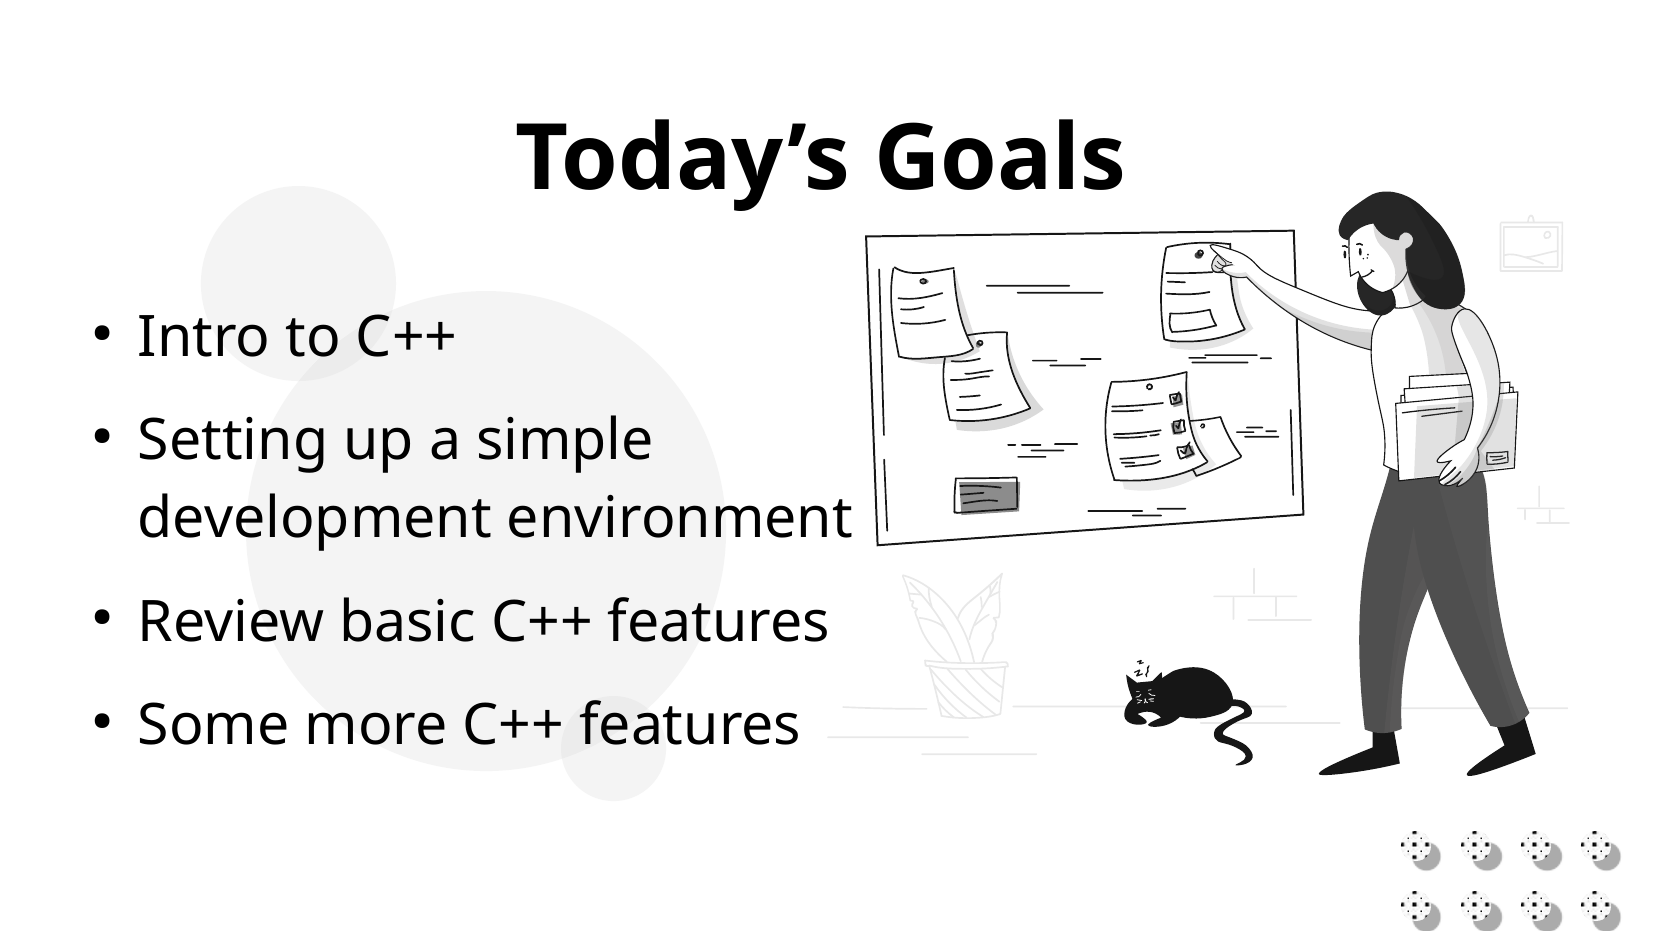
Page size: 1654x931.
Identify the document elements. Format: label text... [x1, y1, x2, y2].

picture [1400, 830, 1432, 862]
picture [1580, 830, 1612, 862]
title Today’s Goals [76, 76, 1565, 233]
picture [1461, 890, 1492, 922]
picture [1520, 831, 1552, 862]
picture [1400, 890, 1432, 922]
list Intro to C++ Setting up a simple development environment Review basic C++ features Some more C++ features [76, 295, 863, 835]
picture [1520, 890, 1552, 922]
picture [1580, 890, 1612, 922]
picture [1461, 830, 1492, 862]
